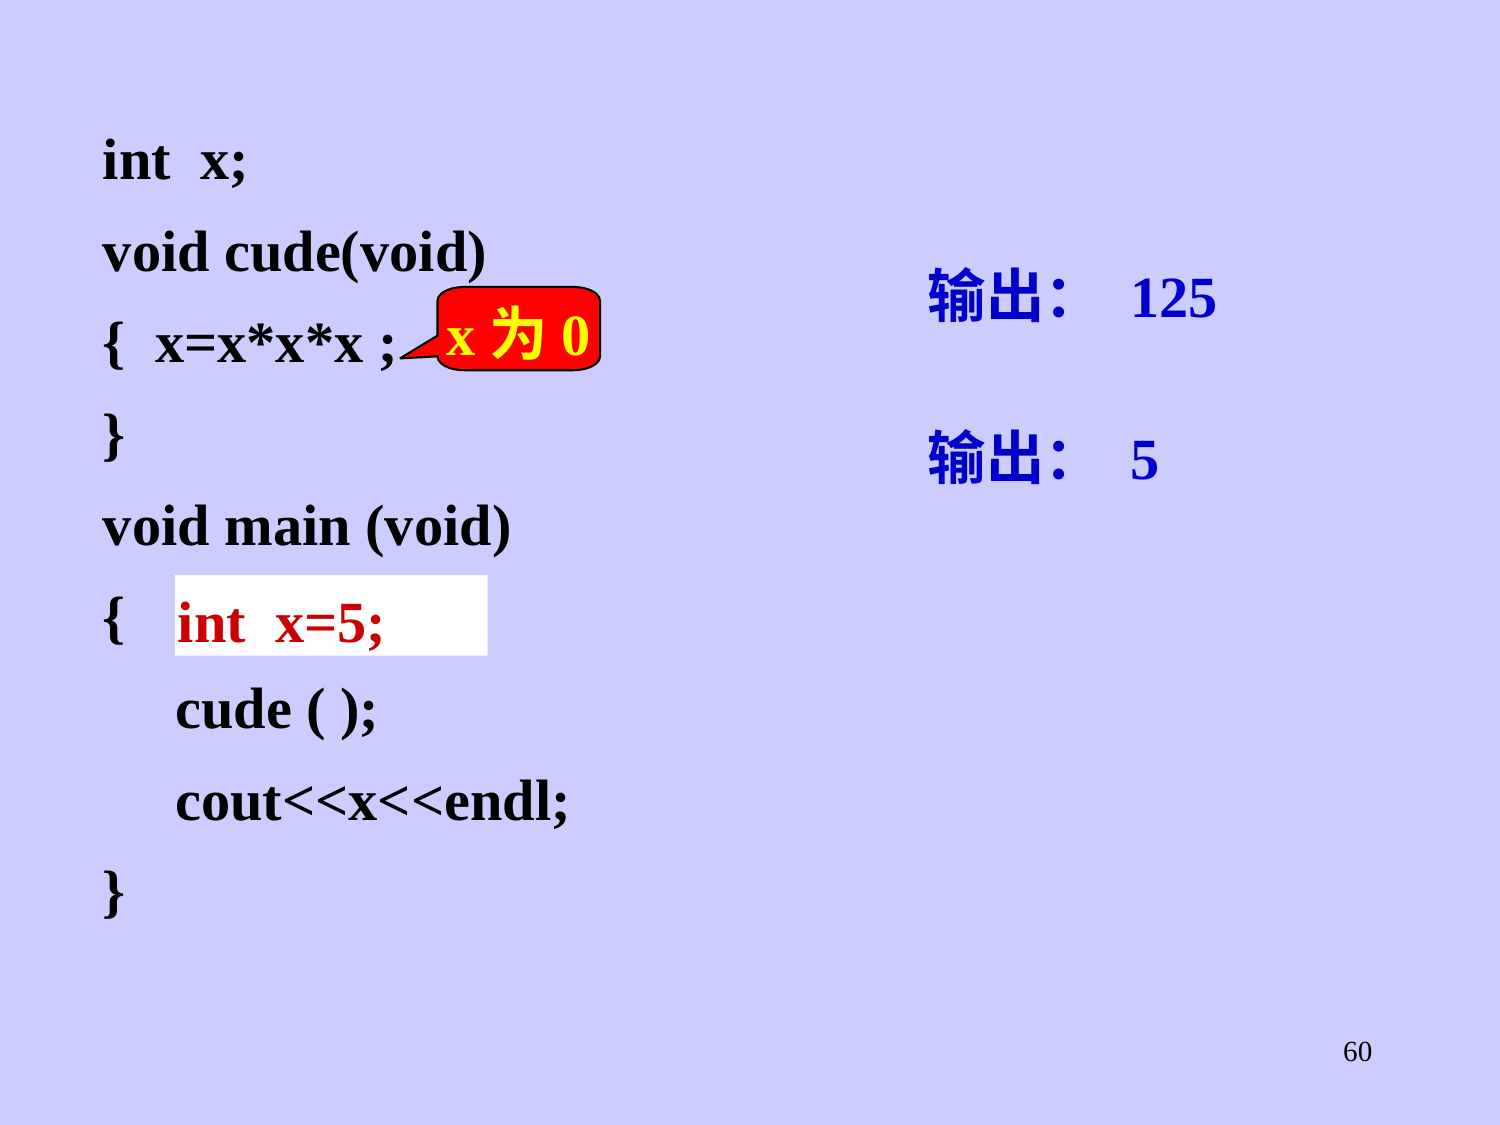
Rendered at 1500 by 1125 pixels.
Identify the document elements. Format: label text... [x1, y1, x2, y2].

text_box <编号> [1074, 1025, 1388, 1101]
text_box 输出： 125 [924, 249, 1401, 331]
text_box 输出： 5 [924, 412, 1401, 494]
text_box int x=5; [174, 575, 488, 656]
text_box x为0 [399, 286, 601, 371]
text_box int x; void cude(void) { x=x*x*x ; } void main (void) { x=5; cude ( ); cout<<x<<endl; } [99, 112, 701, 926]
